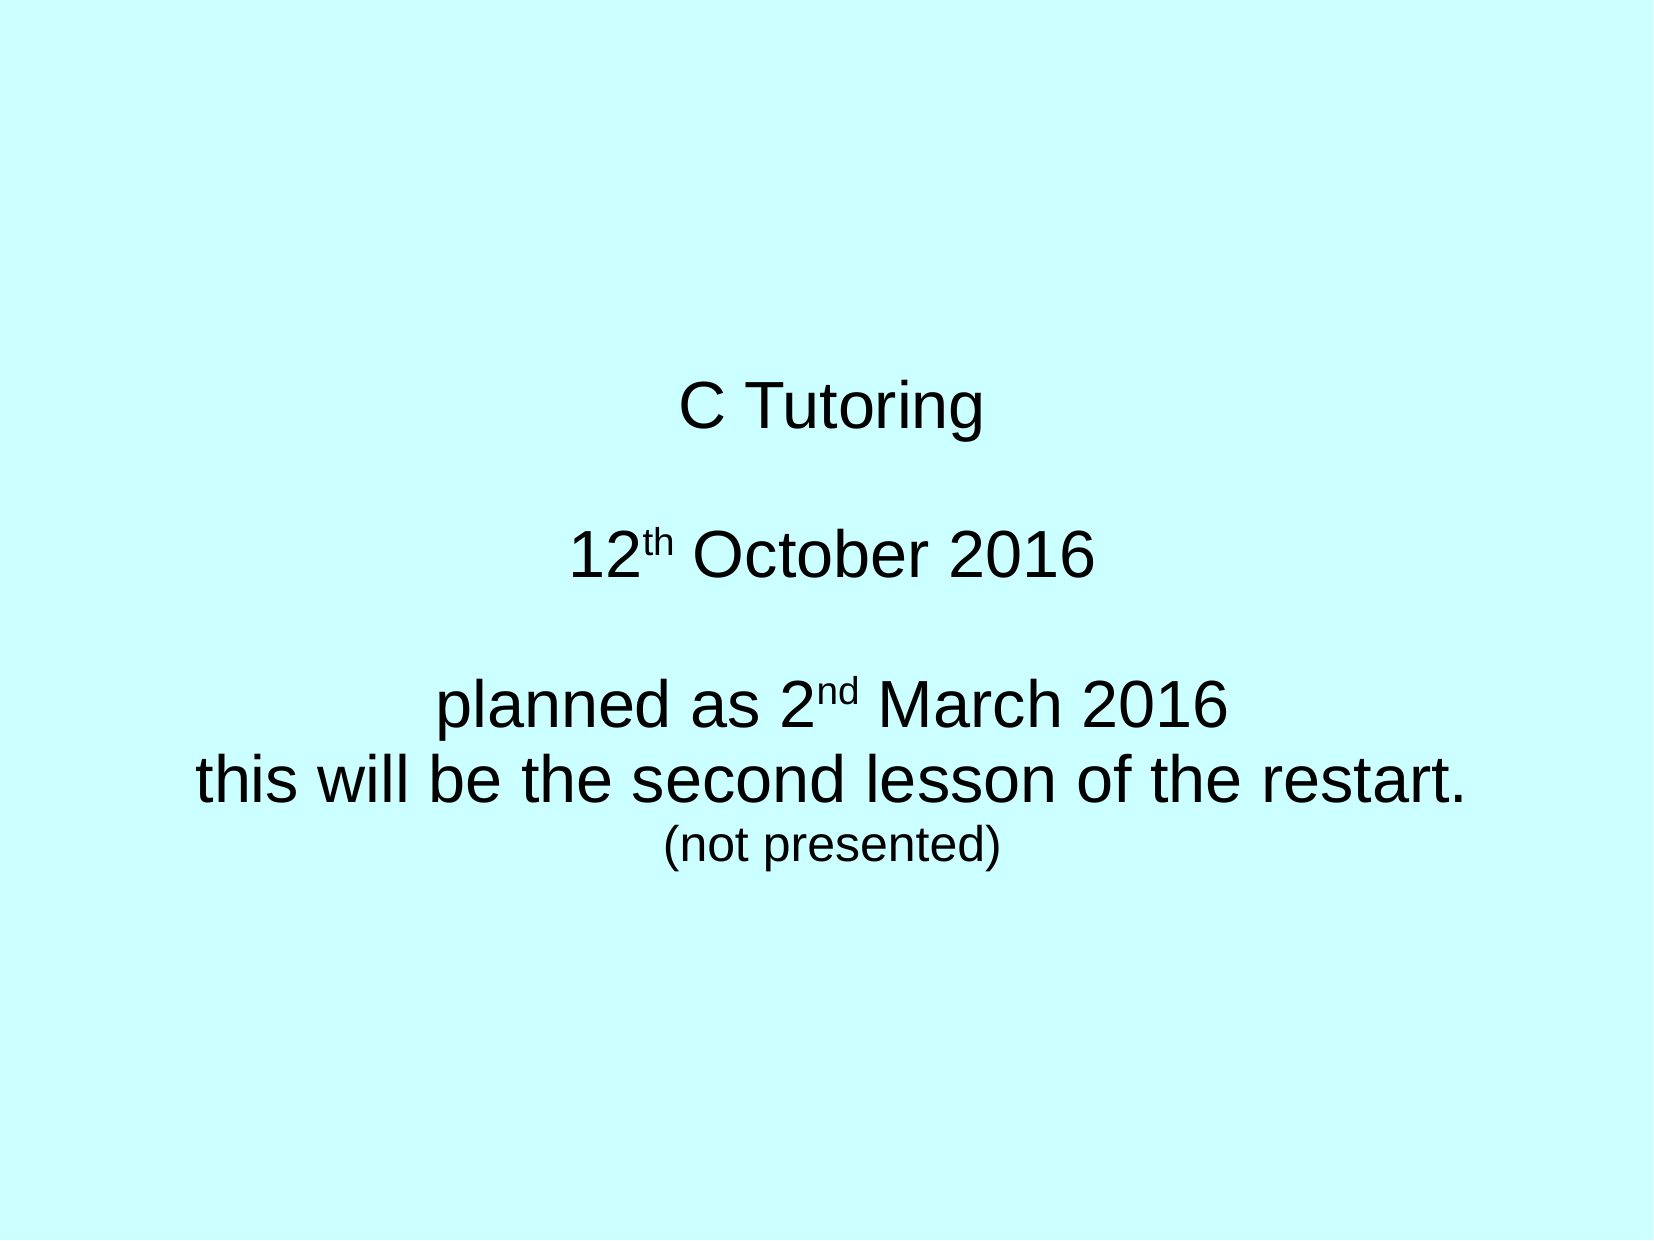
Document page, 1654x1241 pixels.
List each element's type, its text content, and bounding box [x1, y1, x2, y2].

subtitle C Tutoring 12th October 2016 planned as 2nd March 2016 this will be the second lesson of the restart. (not presented) [82, 82, 1583, 1158]
